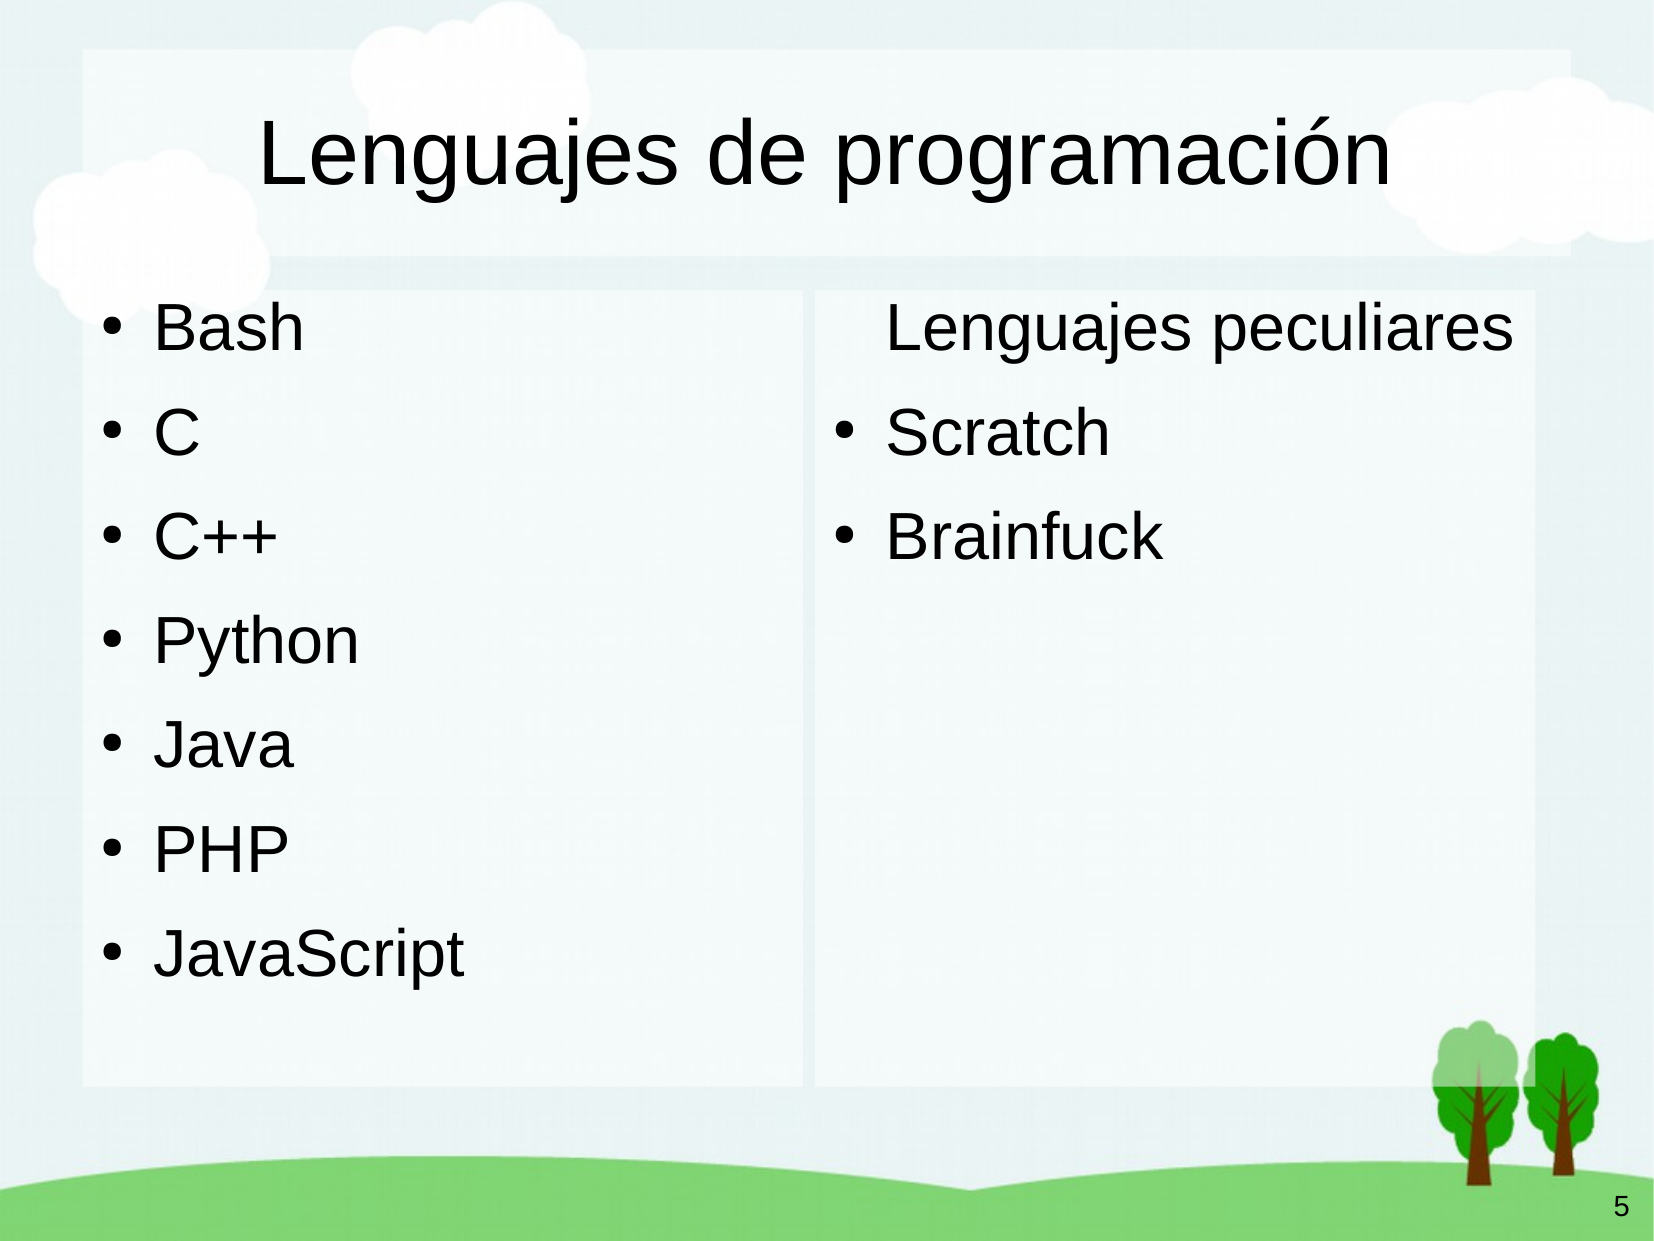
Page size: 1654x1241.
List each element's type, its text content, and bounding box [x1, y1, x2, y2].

title Lenguajes de programación [82, 49, 1571, 257]
picture [0, 0, 1654, 1241]
list Bash C C++ Python Java PHP JavaScript [82, 290, 804, 1087]
list Lenguajes peculiares Scratch Brainfuck [814, 290, 1536, 1087]
